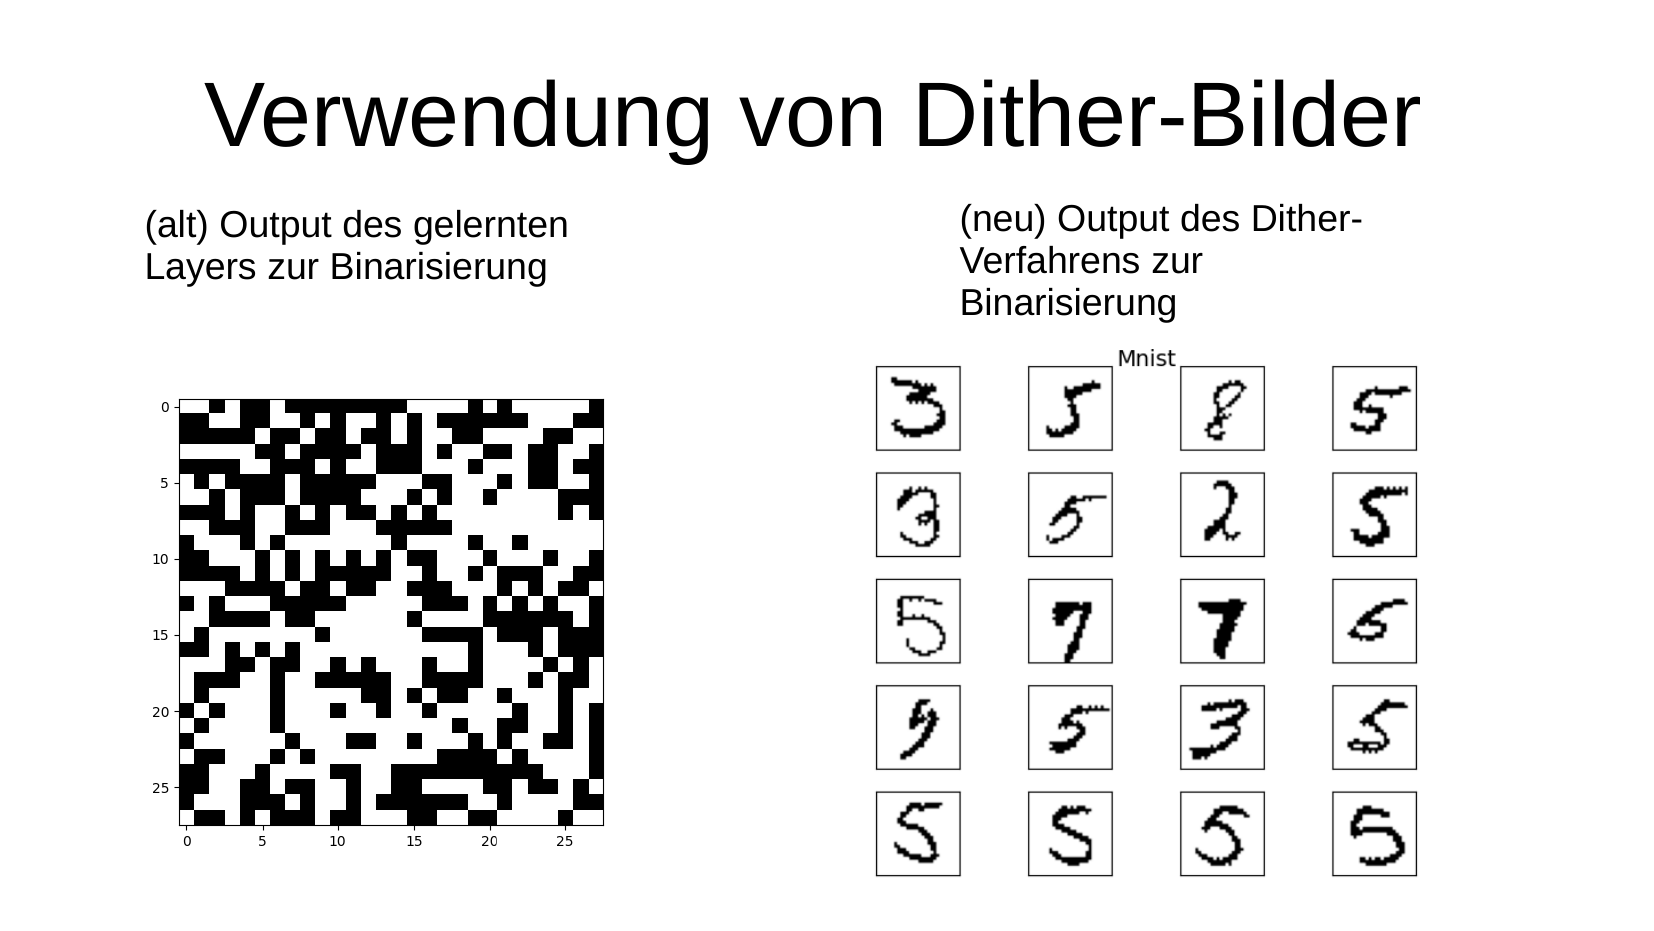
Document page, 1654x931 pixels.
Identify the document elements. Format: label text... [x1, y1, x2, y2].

title Verwendung von Dither-Bilder [82, 37, 1571, 193]
picture [72, 384, 709, 863]
picture [780, 349, 1512, 898]
text_box (neu) Output des Dither-Verfahrens zur Binarisierung [944, 189, 1394, 331]
text_box (alt) Output des gelernten Layers zur Binarisierung [129, 196, 674, 296]
